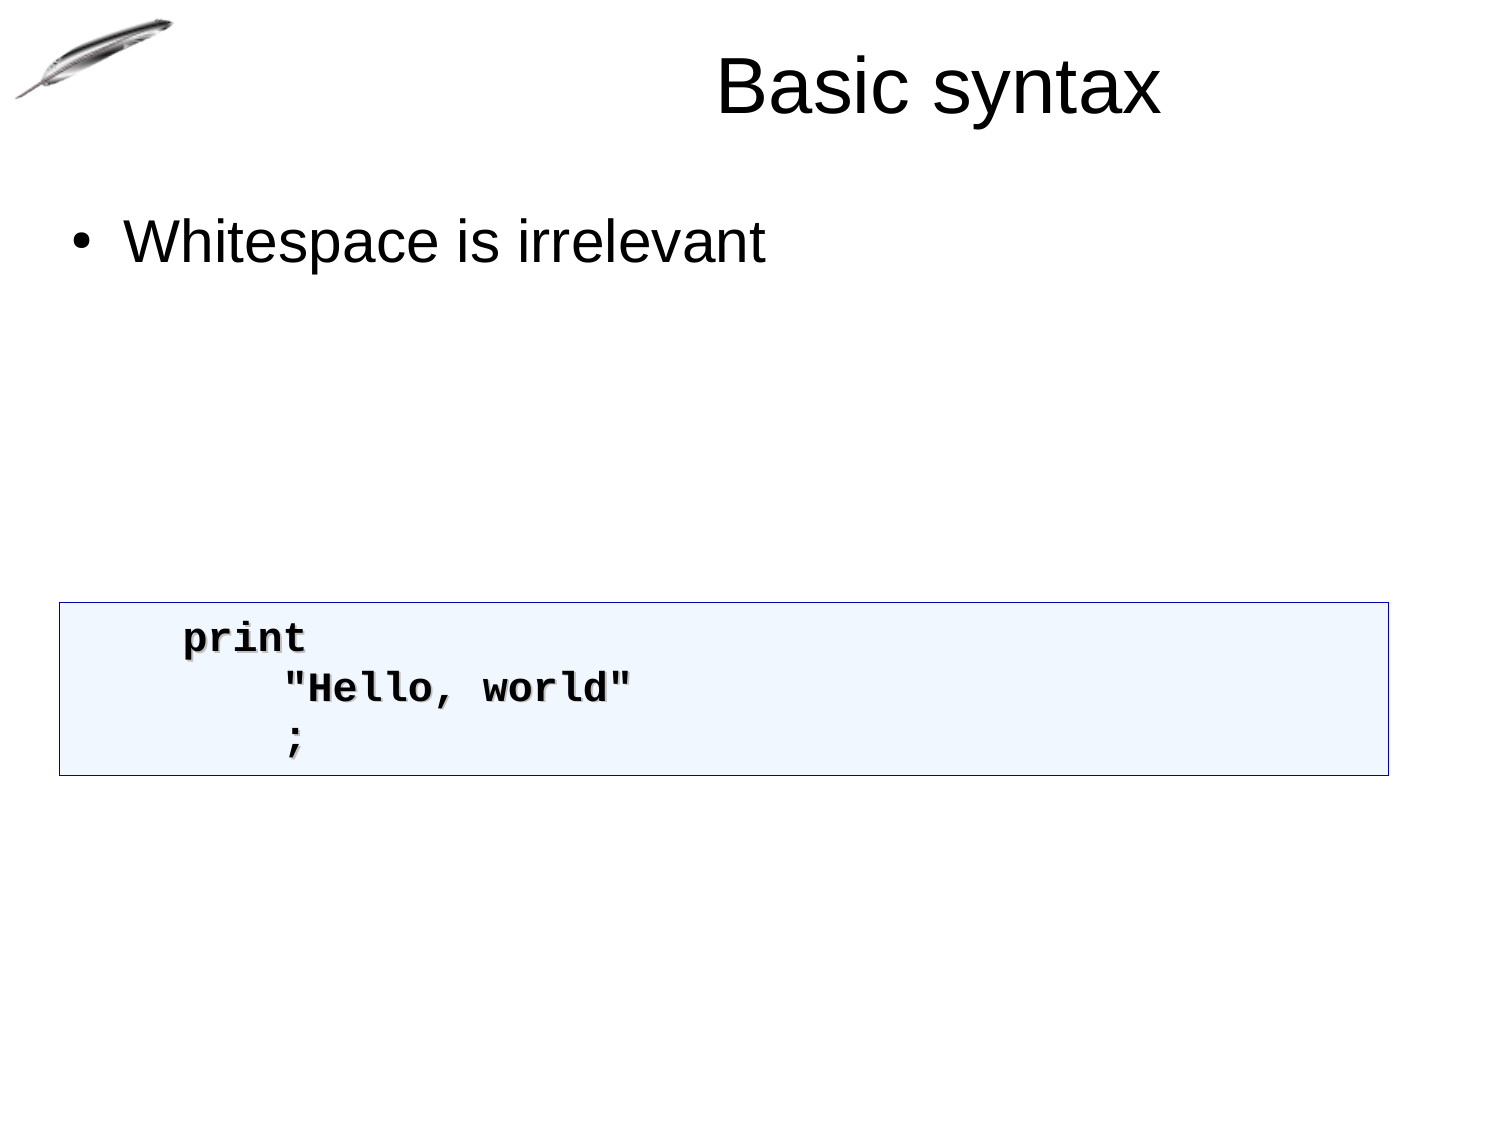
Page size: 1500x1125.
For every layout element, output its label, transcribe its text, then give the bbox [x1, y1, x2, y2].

picture [11, 17, 179, 101]
text_box print "Hello, world" ; [59, 602, 1388, 776]
list Whitespace is irrelevant [53, 207, 1447, 1084]
title Basic syntax [419, 0, 1459, 176]
